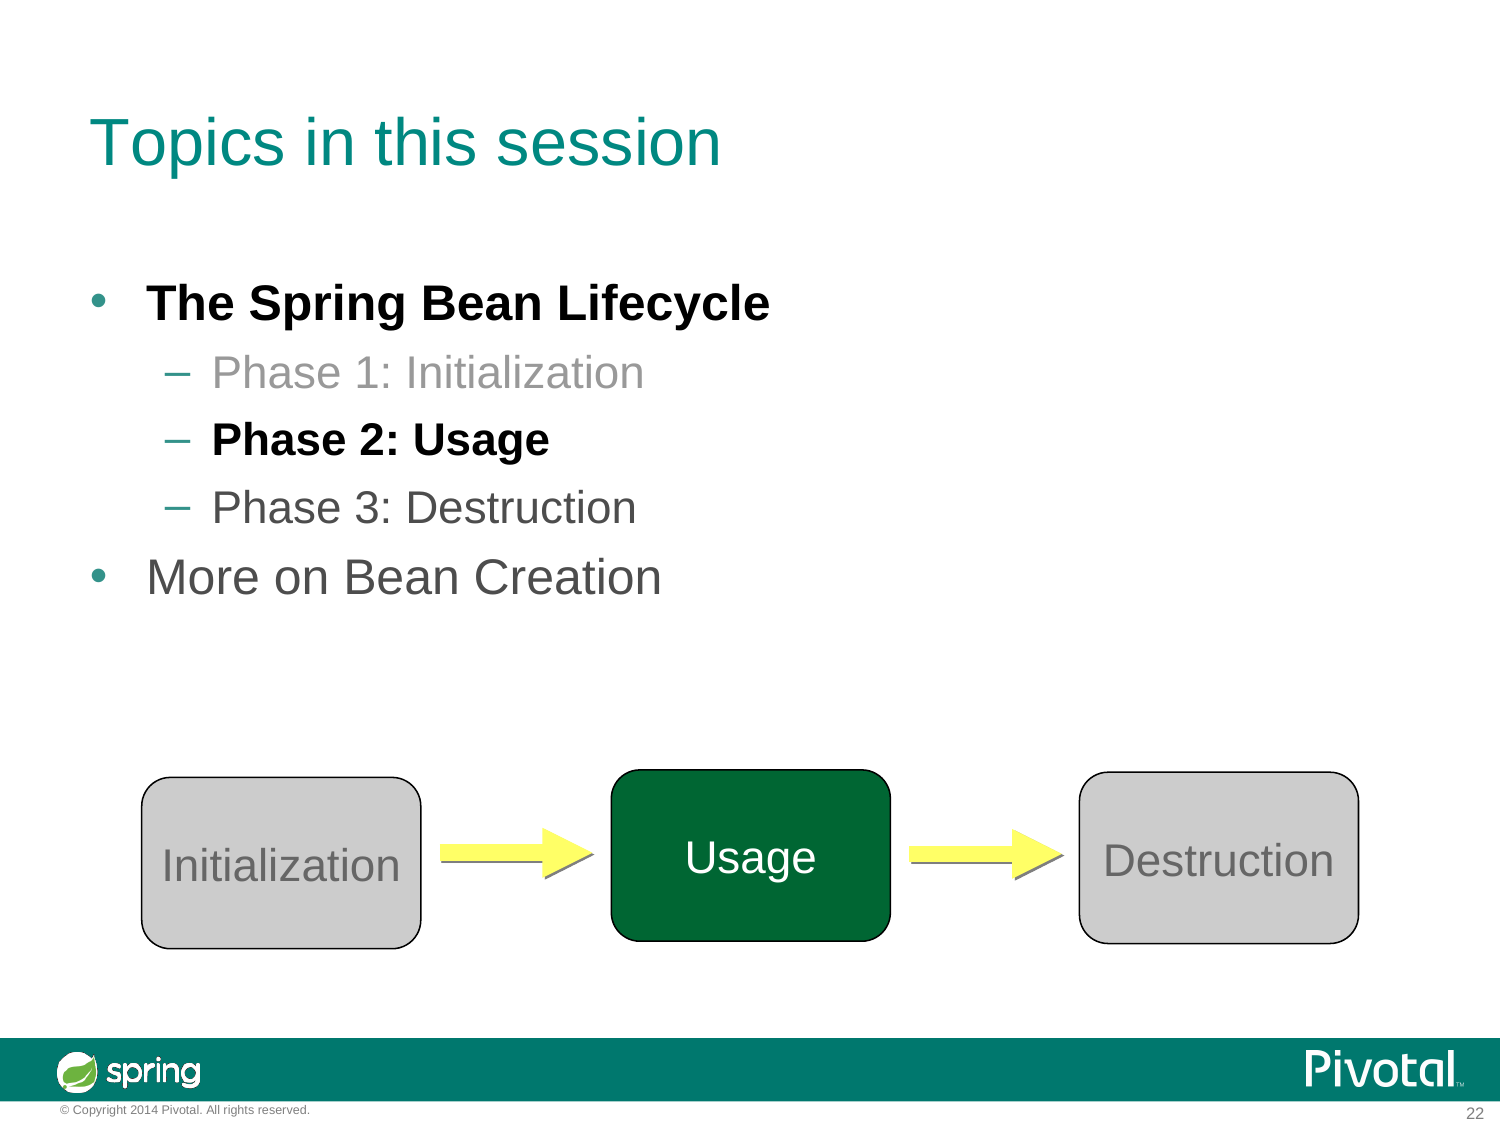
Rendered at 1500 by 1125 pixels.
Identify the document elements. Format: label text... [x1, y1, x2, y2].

text_box Destruction [1079, 772, 1359, 944]
text_box Usage [611, 769, 891, 942]
text_box Initialization [141, 777, 421, 949]
title Topics in this session [75, 45, 1426, 233]
list The Spring Bean Lifecycle Phase 1: Initialization Phase 2: Usage Phase 3: Destruction More on Bean Creation [75, 262, 1426, 628]
picture [32, 1041, 210, 1103]
picture [1306, 1050, 1464, 1087]
